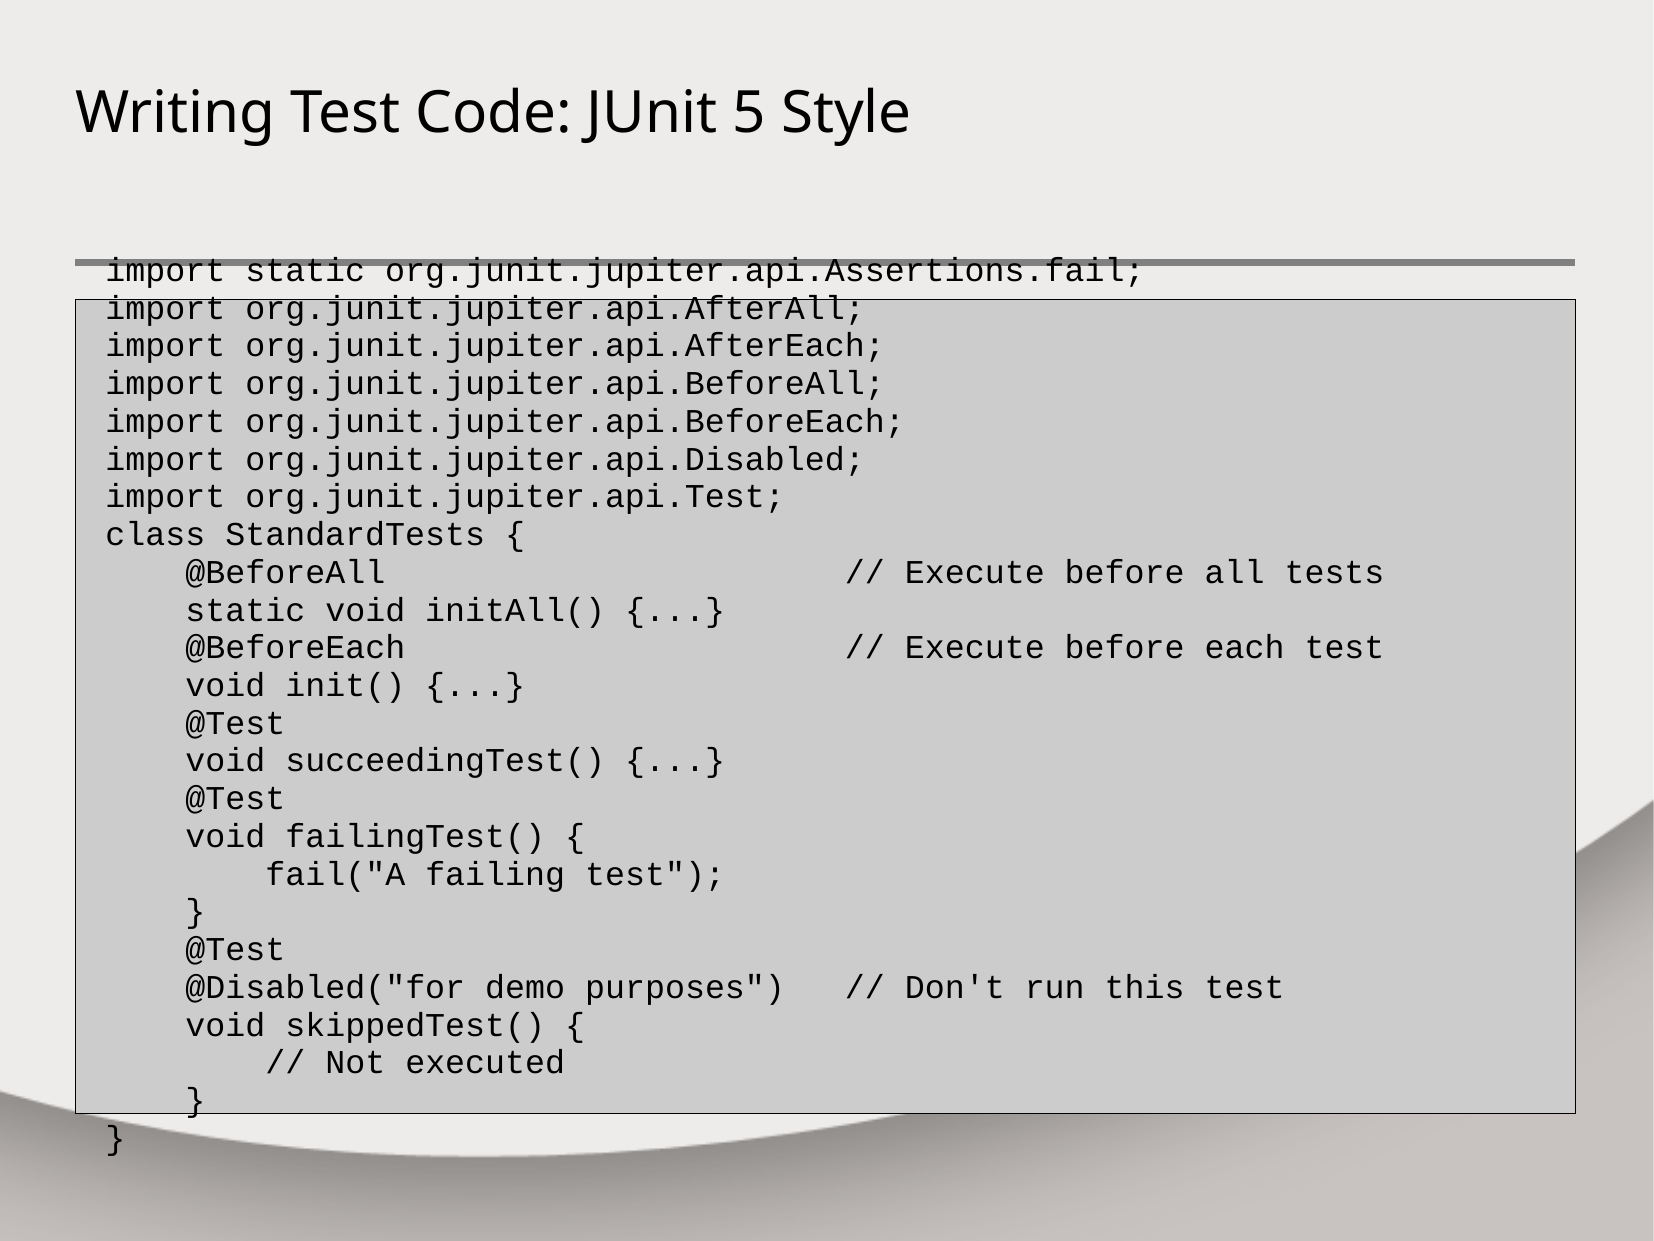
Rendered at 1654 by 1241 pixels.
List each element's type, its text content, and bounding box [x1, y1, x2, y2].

picture [0, 0, 1654, 1241]
text_box import static org.junit.jupiter.api.Assertions.fail; import org.junit.jupiter.api.AfterAll; import org.junit.jupiter.api.AfterEach; import org.junit.jupiter.api.BeforeAll; import org.junit.jupiter.api.BeforeEach; import org.junit.jupiter.api.Disabled; import org.junit.jupiter.api.Test; class StandardTests { @BeforeAll // Execute before all tests static void initAll() {...} @BeforeEach // Execute before each test void init() {...} @Test void succeedingTest() {...} @Test void failingTest() { fail("A failing test"); } @Test @Disabled("for demo purposes") // Don't run this test void skippedTest() { // Not executed } } [75, 299, 1576, 1114]
title Writing Test Code: JUnit 5 Style [75, 75, 1575, 226]
